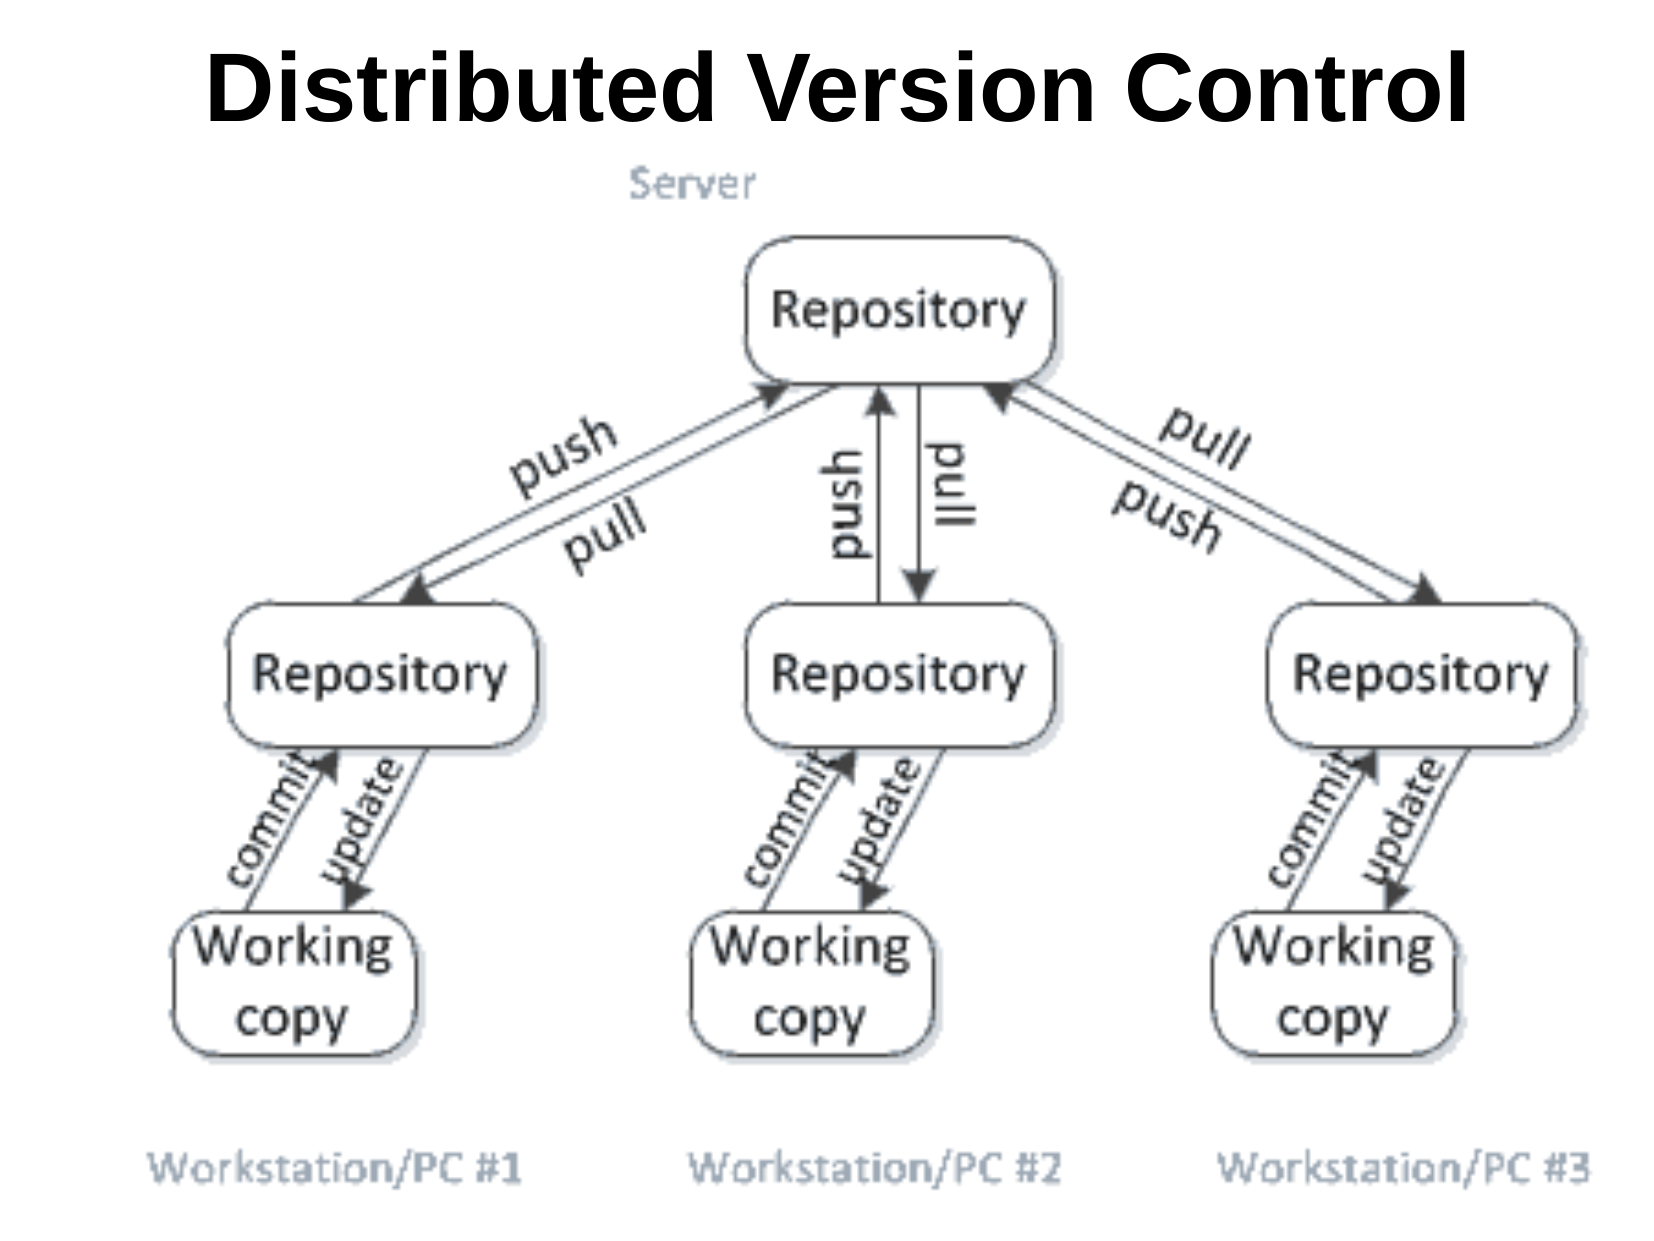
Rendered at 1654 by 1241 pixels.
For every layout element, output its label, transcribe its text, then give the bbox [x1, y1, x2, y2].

picture [82, 145, 1630, 1231]
title Distributed Version Control [106, 23, 1571, 142]
